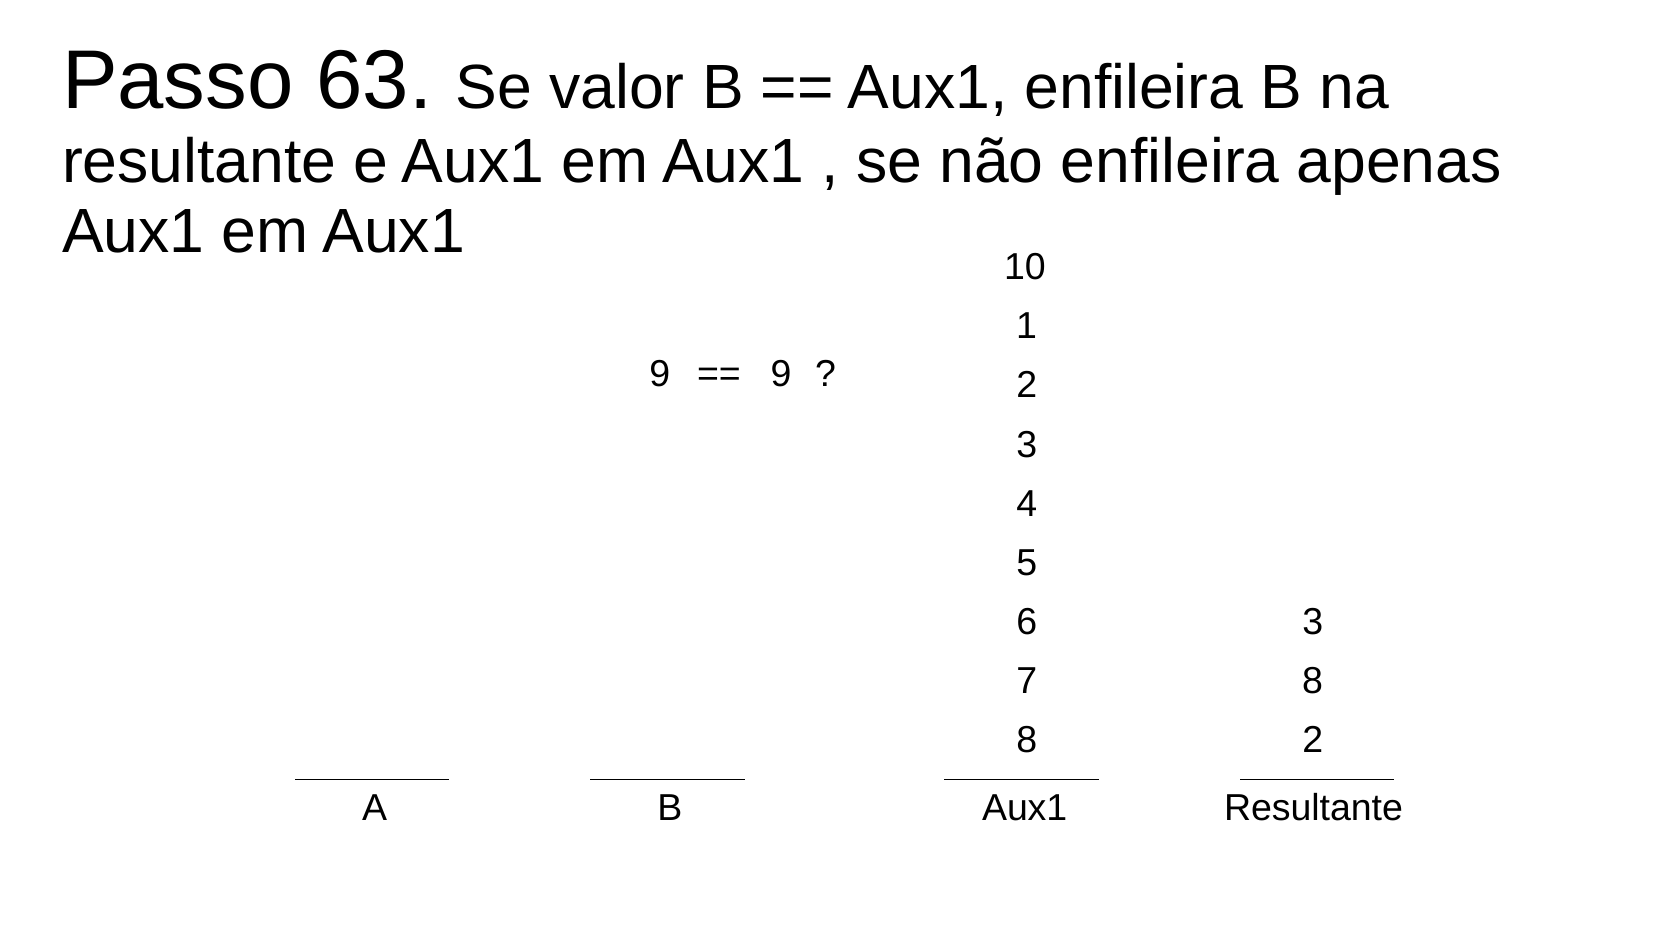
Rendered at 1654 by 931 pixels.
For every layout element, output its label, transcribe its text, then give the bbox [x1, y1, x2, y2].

text_box 4 [1001, 474, 1052, 532]
text_box 10 [989, 238, 1061, 296]
text_box 6 [1001, 592, 1053, 650]
text_box 3 [1001, 415, 1052, 473]
text_box 7 [1001, 651, 1053, 709]
text_box 2 [1287, 710, 1338, 768]
text_box 8 [1287, 651, 1338, 709]
text_box 2 [1001, 356, 1052, 414]
text_box ? [800, 344, 851, 402]
text_box Passo 63. Se valor B == Aux1, enfileira B na resultante e Aux1 em Aux1 , se não enfileira apenas Aux1 em Aux1 [47, 25, 1607, 274]
text_box 3 [1287, 592, 1338, 650]
text_box Aux1 [967, 780, 1083, 837]
text_box 9 [756, 344, 800, 402]
text_box 8 [1001, 710, 1053, 768]
text_box 1 [1001, 297, 1052, 355]
text_box A [347, 779, 508, 837]
text_box B [642, 780, 698, 837]
text_box 5 [1001, 533, 1052, 591]
text_box == [682, 344, 756, 402]
text_box 9 [634, 344, 682, 402]
text_box Resultante [1209, 779, 1418, 837]
